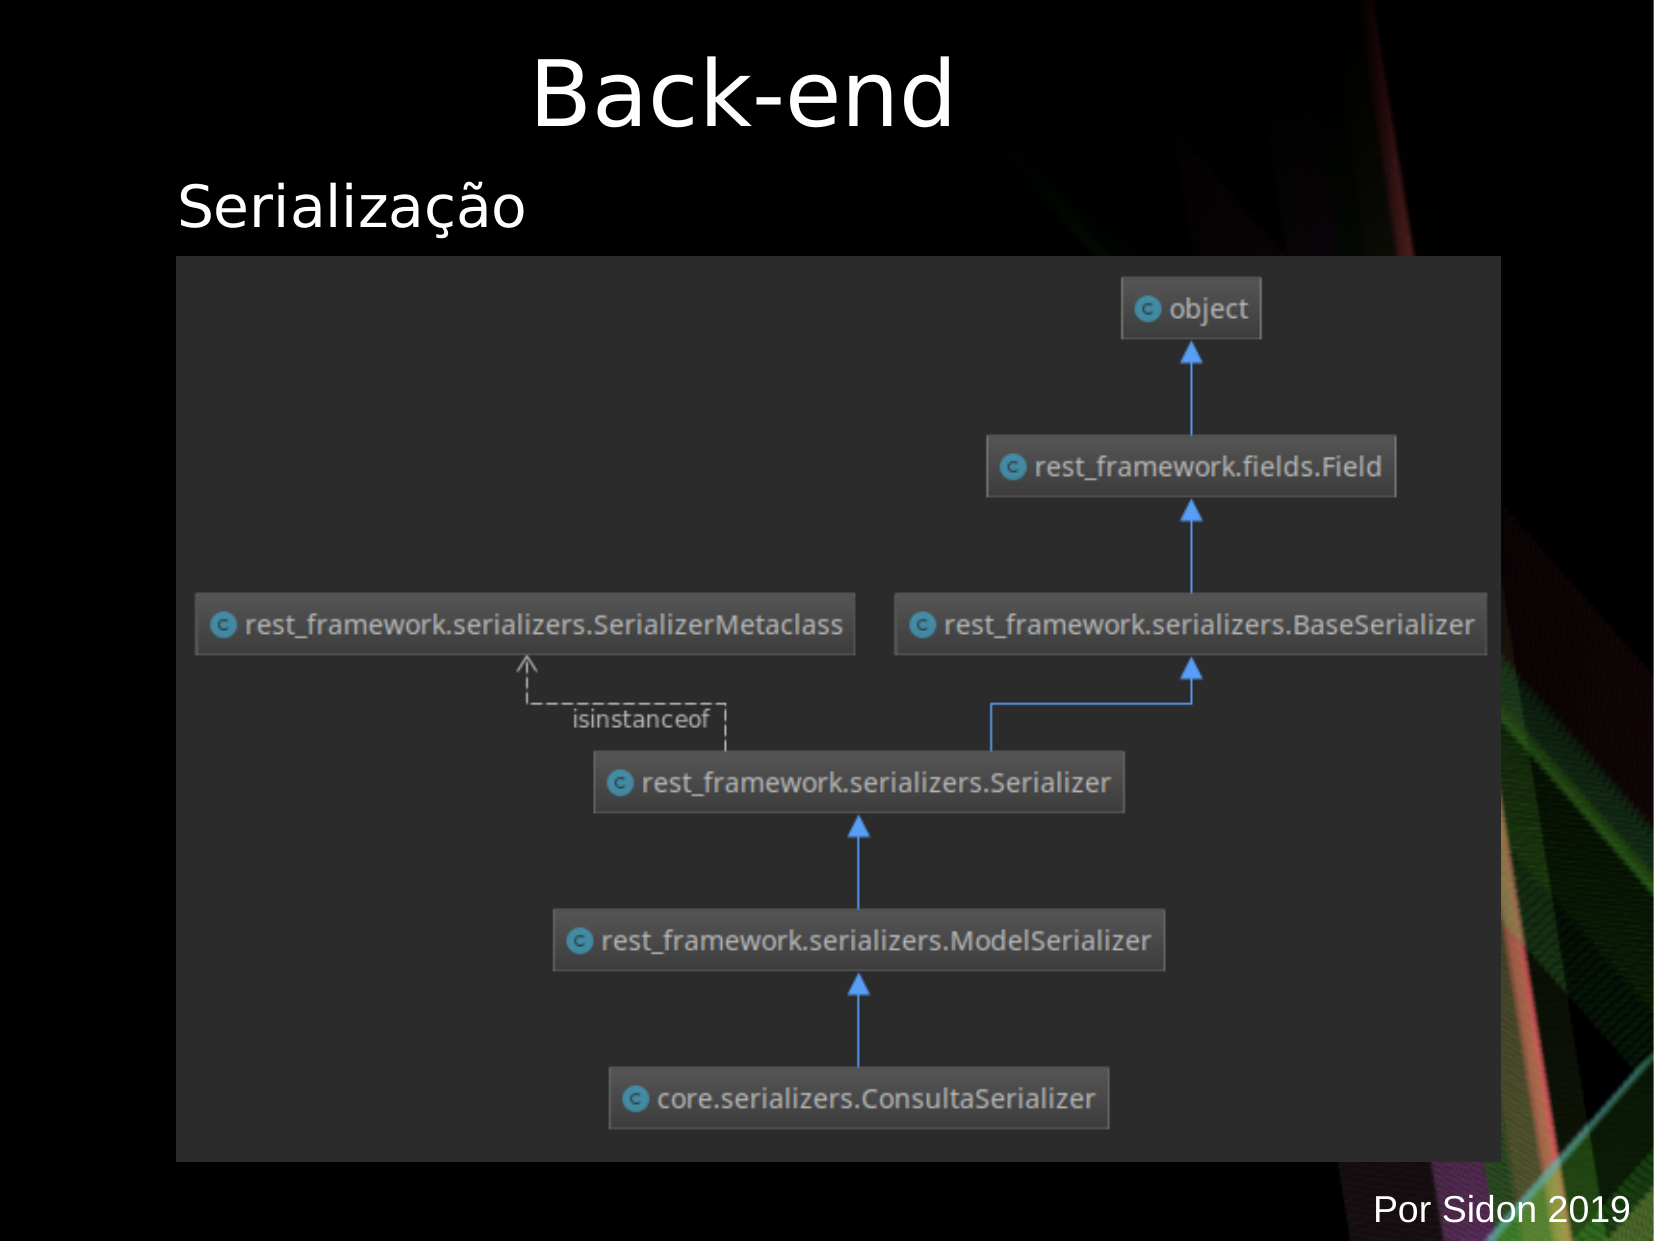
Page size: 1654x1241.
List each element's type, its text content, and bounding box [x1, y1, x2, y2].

title Back-end [519, 35, 969, 154]
title Serialização [177, 161, 579, 254]
text_box Por Sidon 2019 [1358, 1181, 1646, 1238]
picture [0, 0, 1654, 1241]
